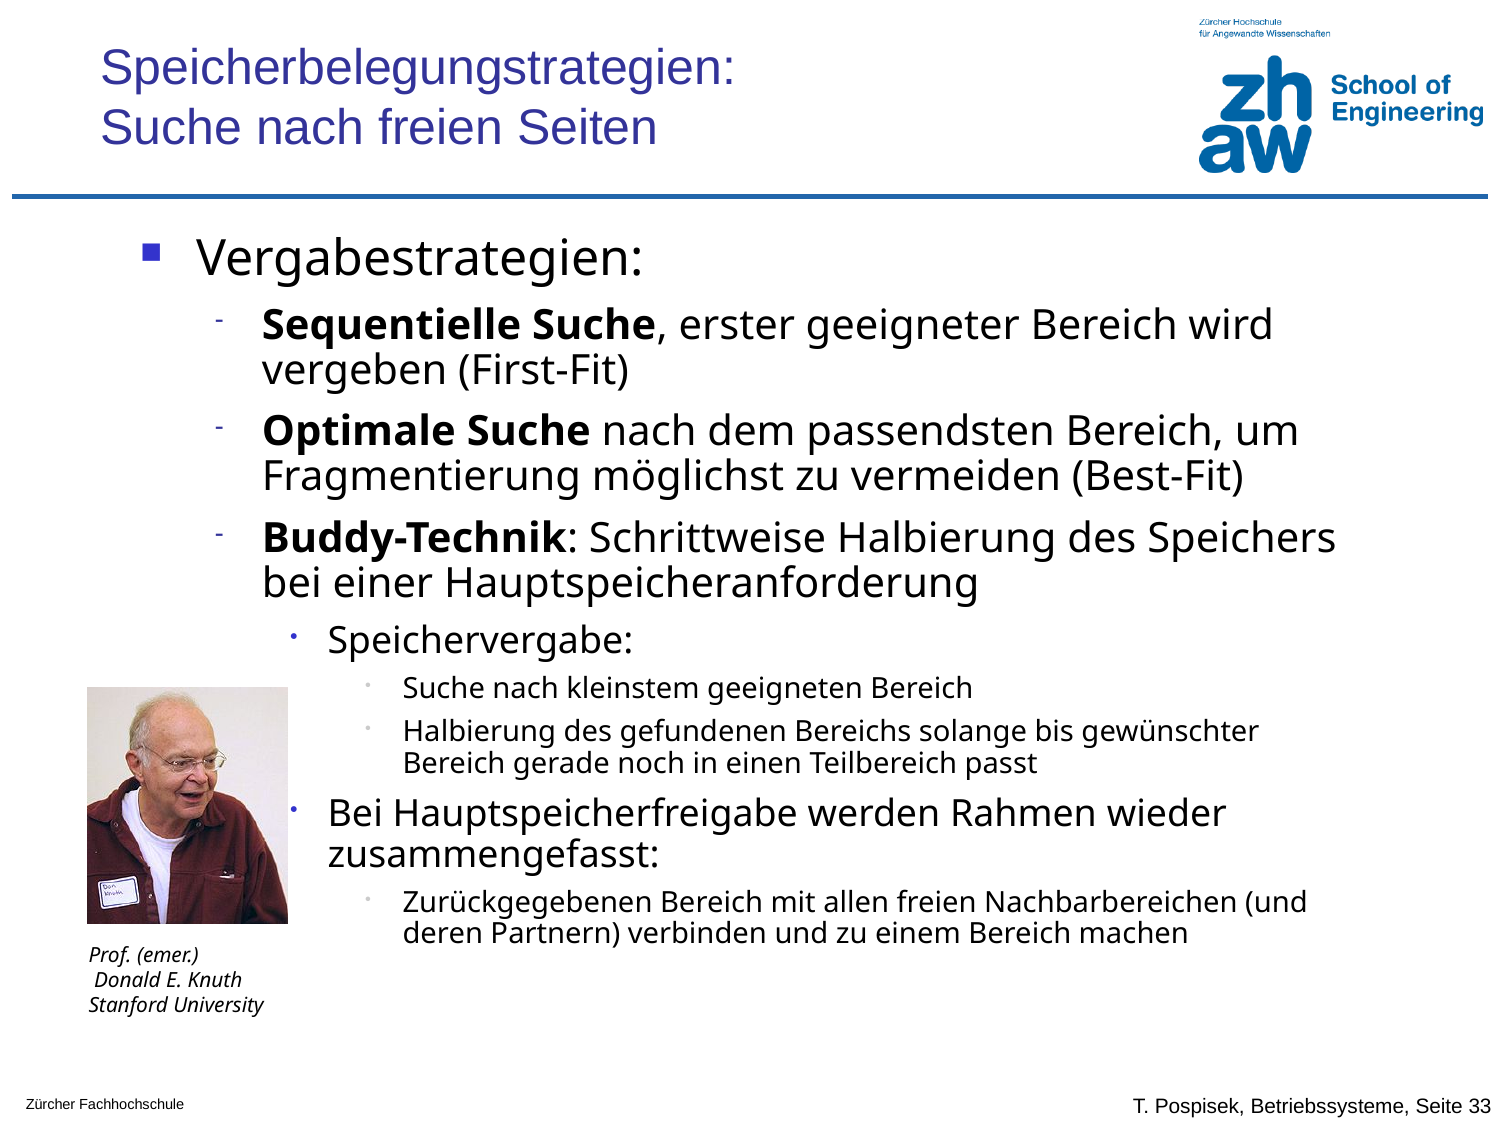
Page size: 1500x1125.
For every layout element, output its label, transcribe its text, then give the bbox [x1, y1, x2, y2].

title Speicherbelegungstrategien: Suche nach freien Seiten [85, 50, 1170, 163]
picture [87, 687, 288, 924]
text_box Prof. (emer.) Donald E. Knuth Stanford University [73, 934, 279, 1025]
list Vergabestrategien: Sequentielle Suche, erster geeigneter Bereich wird vergeben (First-Fit) Optimale Suche nach dem passendsten Bereich, um Fragmentierung möglichst zu vermeiden (Best-Fit) Buddy-Technik: Schrittweise Halbierung des Speichers bei einer Hauptspeicheranforderung Speichervergabe: Suche nach kleinstem geeigneten Bereich Halbierung des gefundenen Bereichs solange bis gewünschter Bereich gerade noch in einen Teilbereich passt Bei Hauptspeicherfreigabe werden Rahmen wieder zusammengefasst: Zurückgegebenen Bereich mit allen freien Nachbarbereichen (und deren Partnern) verbinden und zu einem Bereich machen [125, 224, 1363, 963]
picture [1199, 19, 1483, 173]
